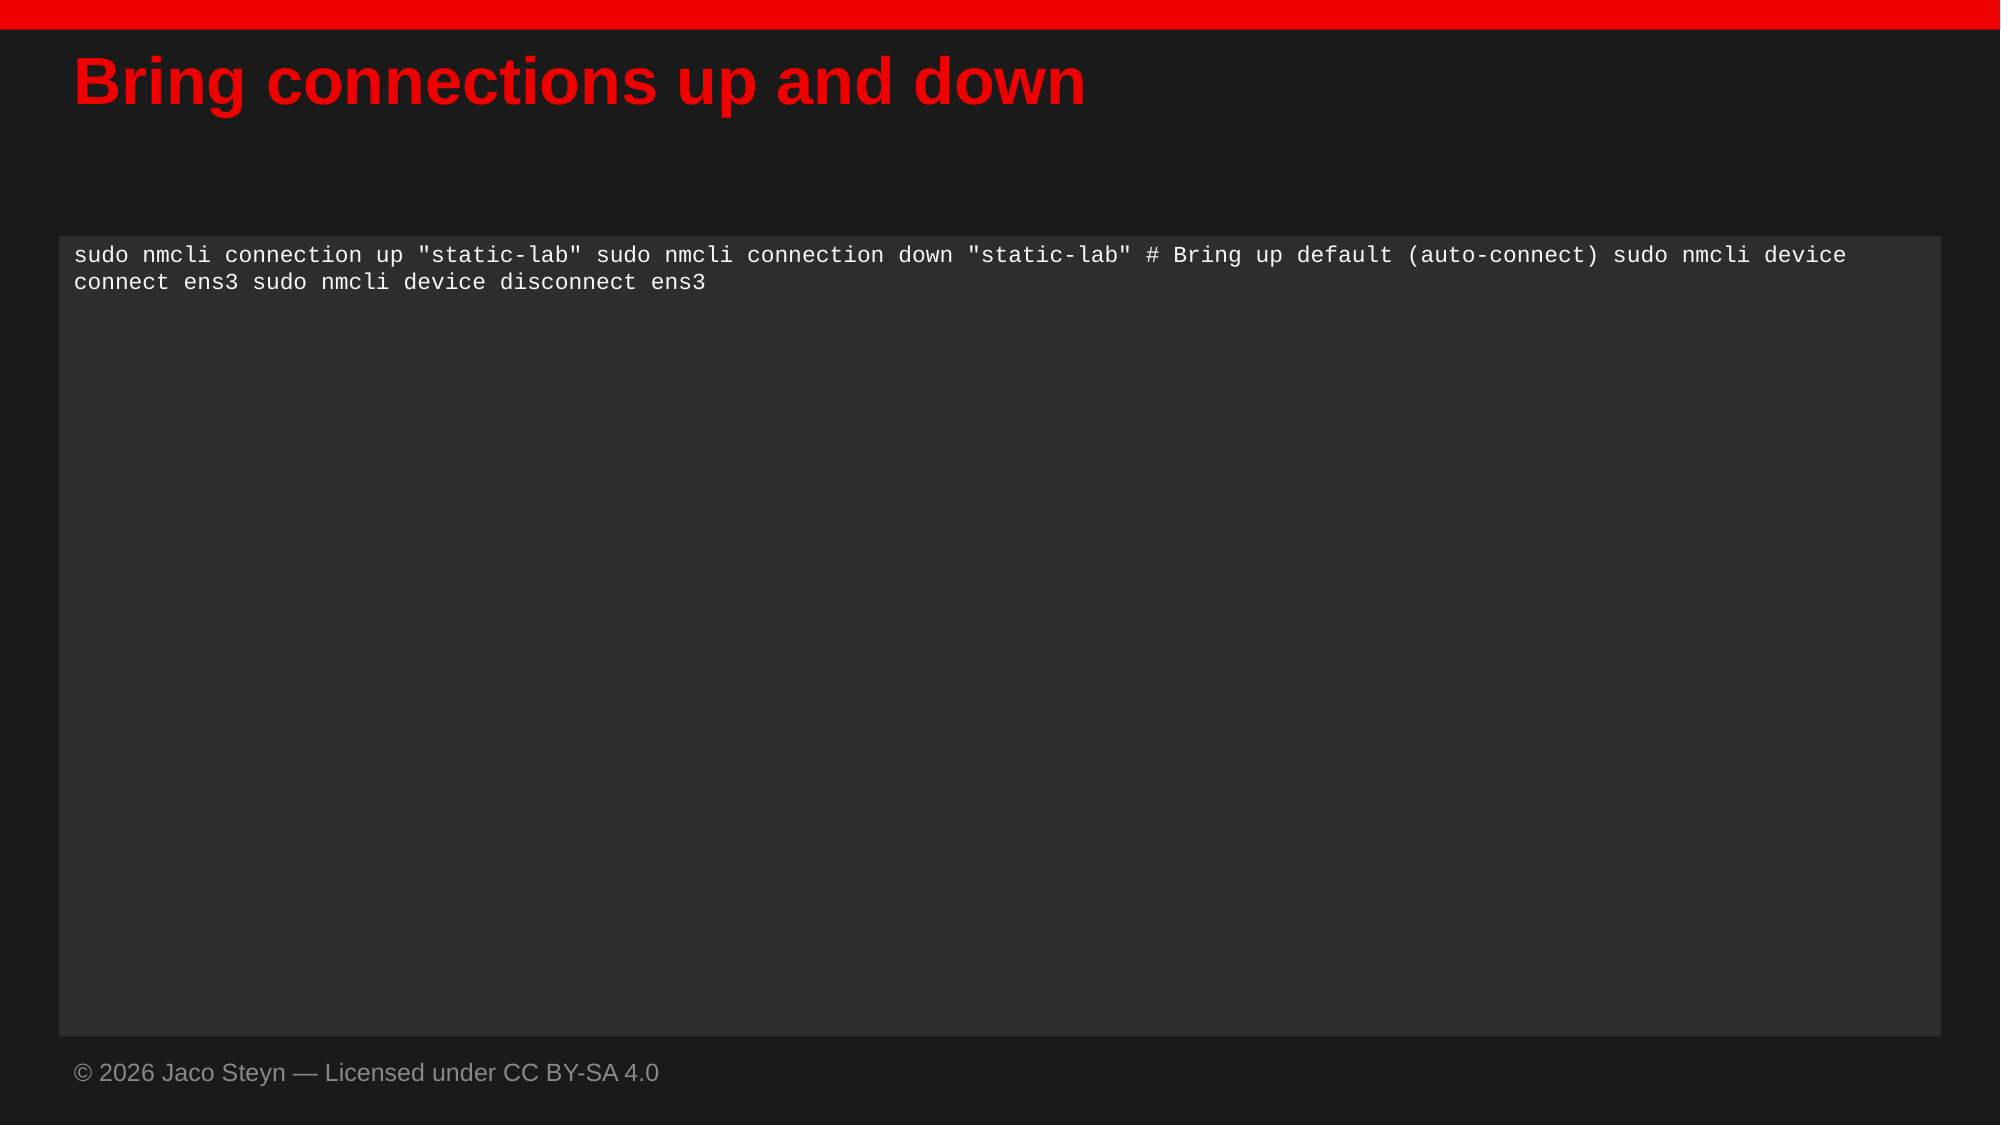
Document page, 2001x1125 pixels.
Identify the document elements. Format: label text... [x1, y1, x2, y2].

text_box [0, 0, 2001, 30]
text_box Bring connections up and down [59, 36, 1942, 208]
text_box © 2026 Jaco Steyn — Licensed under CC BY-SA 4.0 [59, 1051, 1942, 1093]
text_box sudo nmcli connection up "static-lab" sudo nmcli connection down "static-lab" # Bring up default (auto-connect) sudo nmcli device connect ens3 sudo nmcli device disconnect ens3 [59, 236, 1942, 1037]
